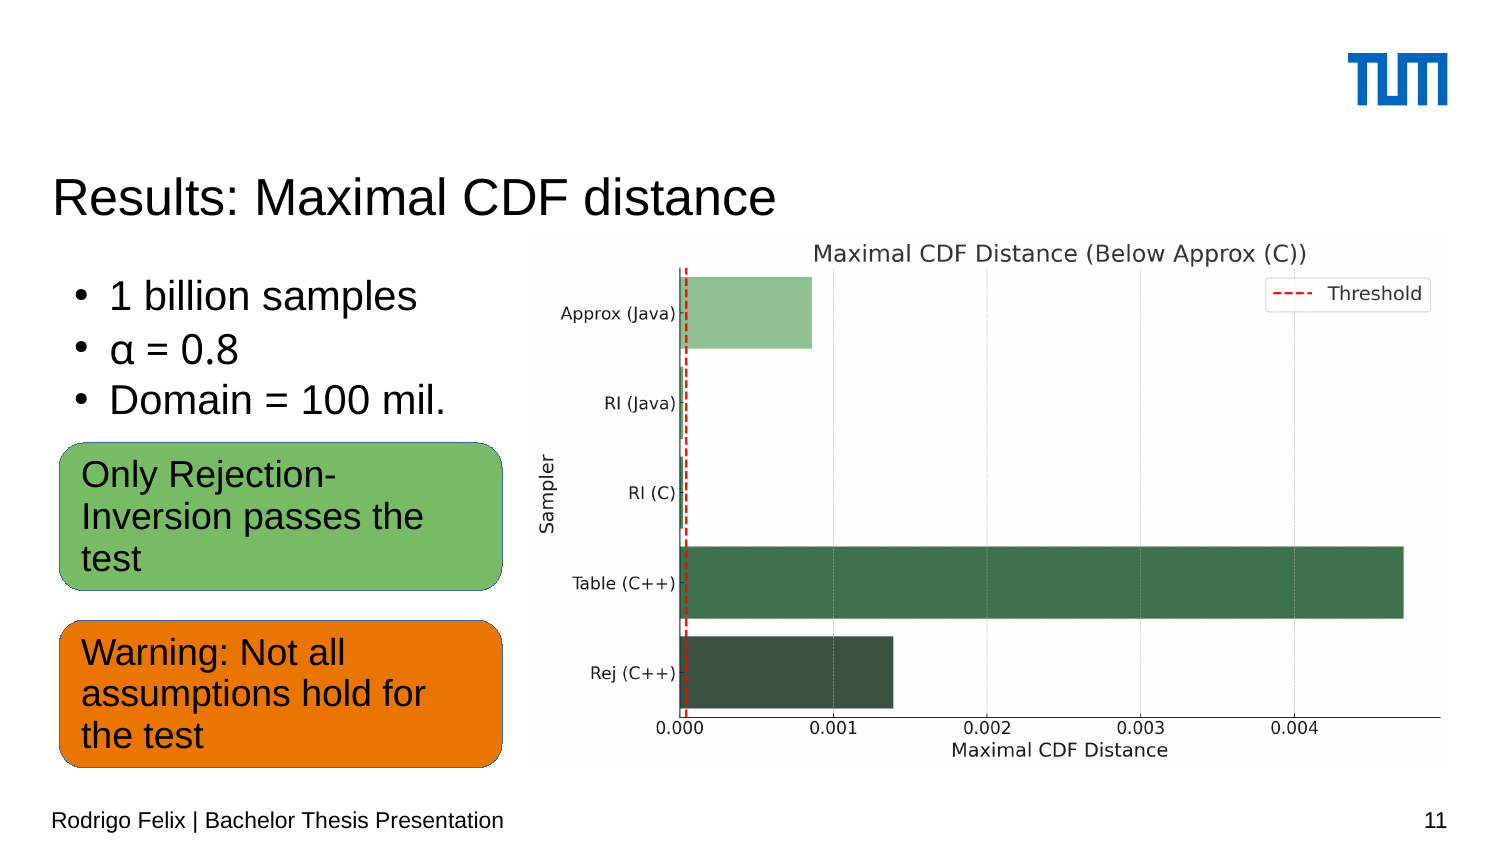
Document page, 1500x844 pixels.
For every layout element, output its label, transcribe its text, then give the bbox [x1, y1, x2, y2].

title Results: Maximal CDF distance [52, 159, 1449, 227]
text_box Warning: Not all assumptions hold for the test [59, 620, 503, 768]
picture [530, 236, 1447, 768]
text_box Only Rejection-Inversion passes the test [59, 442, 503, 591]
text_box 1 billion samples α = 0.8 Domain = 100 mil. [59, 265, 502, 416]
